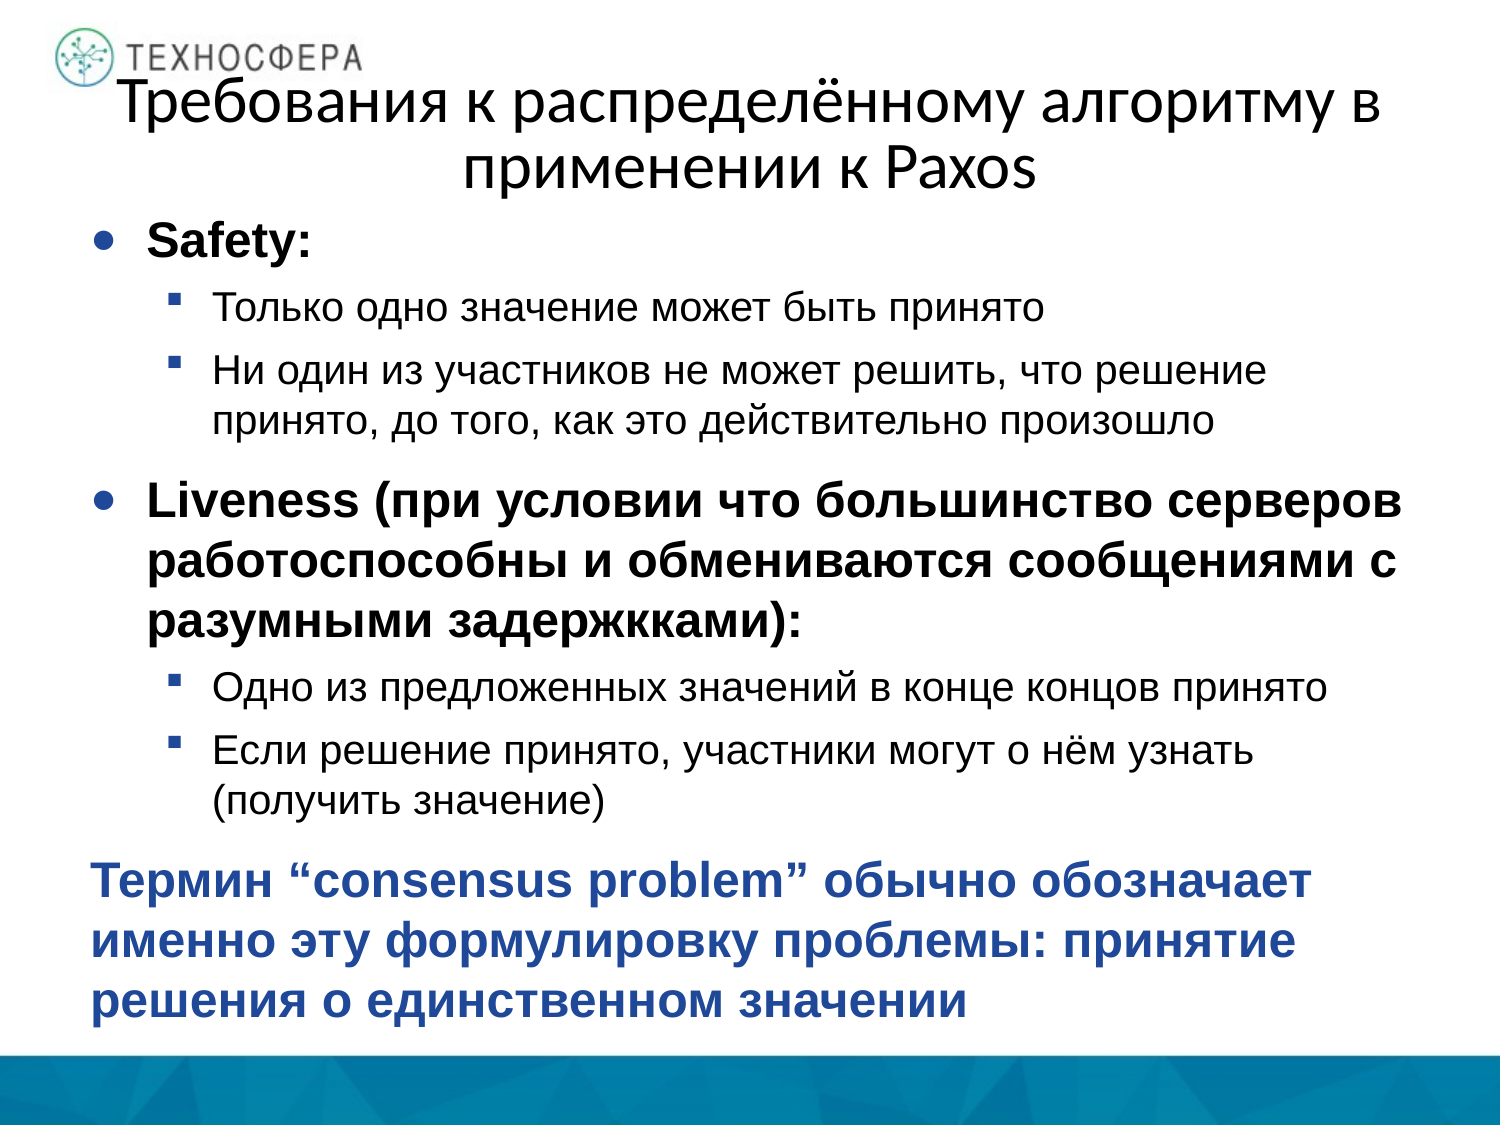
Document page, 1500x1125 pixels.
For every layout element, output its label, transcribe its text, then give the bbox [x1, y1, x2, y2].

title Требования к распределённому алгоритму в применении к Paxos [75, 45, 1426, 233]
list Safety: Только одно значение может быть принято Ни один из участников не может решить, что решение принято, до того, как это действительно произошло Liveness (при условии что большинство серверов работоспособны и обмениваются сообщениями с разумными задержкками): Одно из предложенных значений в конце концов принято Если решение принято, участники могут о нём узнать (получить значение) Термин “consensus problem” обычно обозначает именно эту формулировку проблемы: принятие решения о единственном значении [75, 233, 1425, 1005]
picture [0, 0, 1500, 1057]
